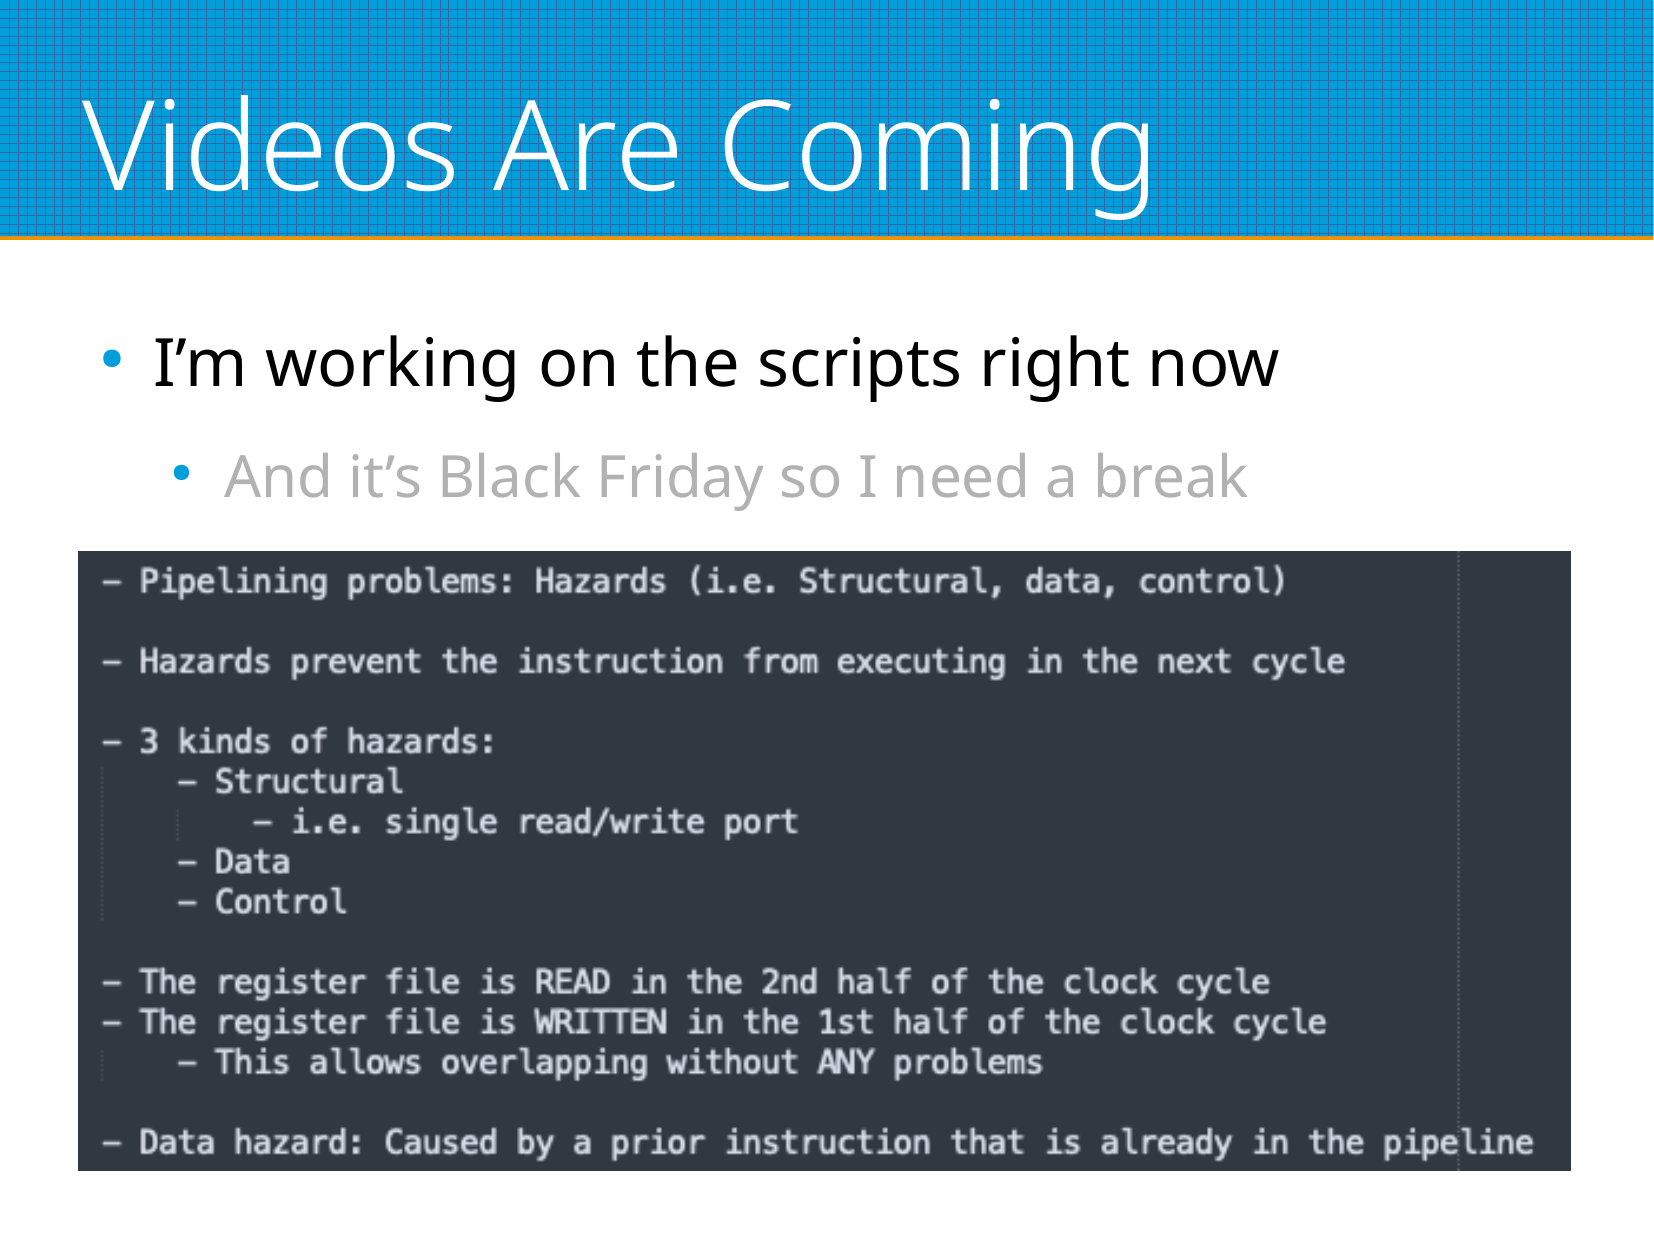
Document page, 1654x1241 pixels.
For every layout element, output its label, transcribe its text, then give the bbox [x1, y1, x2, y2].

list I’m working on the scripts right now And it’s Black Friday so I need a break [82, 314, 1563, 551]
picture [78, 551, 1571, 1171]
title Videos Are Coming [82, 19, 1571, 227]
